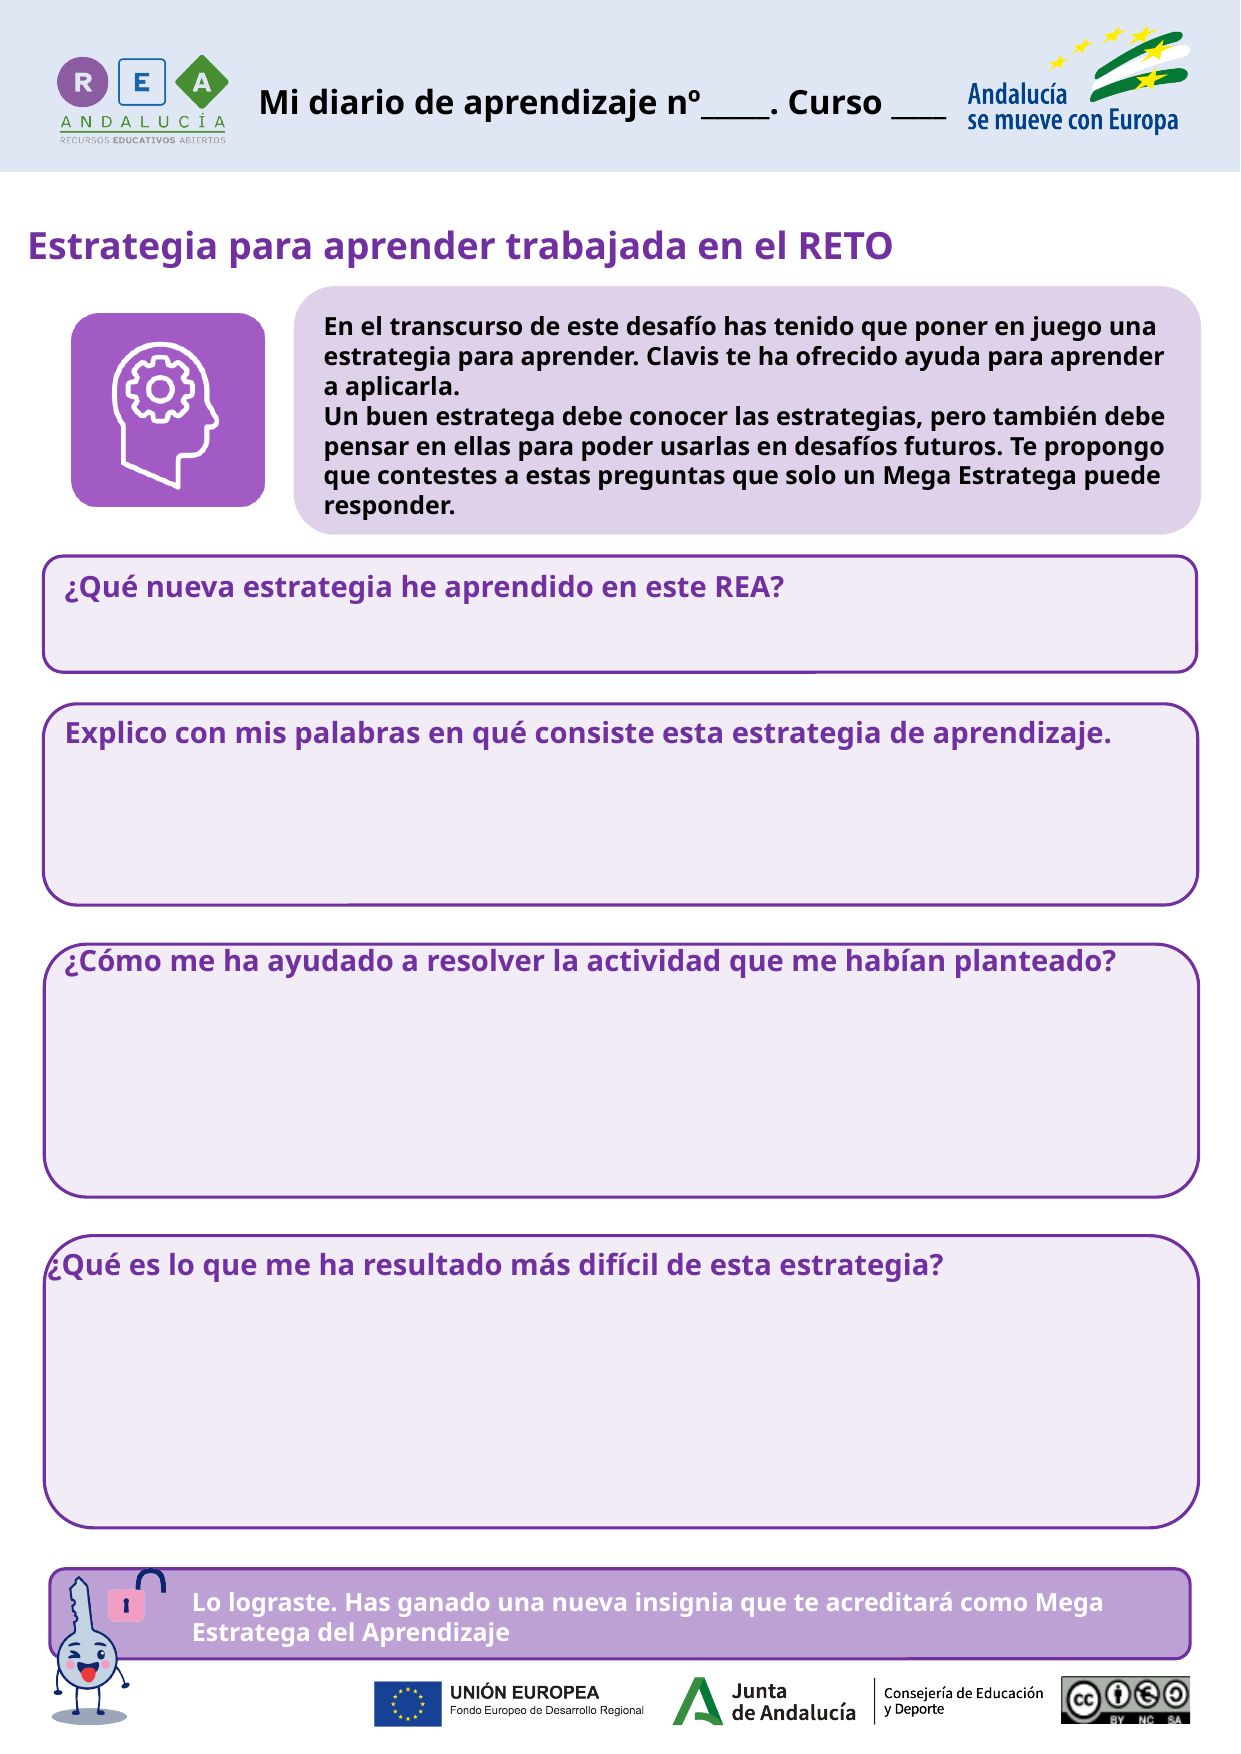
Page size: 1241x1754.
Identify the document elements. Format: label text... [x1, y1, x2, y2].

text_box En el transcurso de este desafío has tenido que poner en juego una estrategia para aprender. Clavis te ha ofrecido ayuda para aprender a aplicarla. Un buen estratega debe conocer las estrategias, pero también debe pensar en ellas para poder usarlas en desafíos futuros. Te propongo que contestes a estas preguntas que solo un Mega Estratega puede responder. [308, 302, 1185, 528]
text_box Estrategia para aprender trabajada en el RETO [12, 214, 910, 275]
text_box [312, 528, 1183, 535]
text_box [293, 286, 1202, 527]
picture [11, 1553, 193, 1735]
text_box [43, 703, 1198, 906]
text_box ¿Cómo me ha ayudado a resolver la actividad que me habían planteado? [49, 934, 1167, 965]
text_box Lo lograste. Has ganado una nueva insignia que te acreditará como Mega Estratega del Aprendizaje [193, 1579, 1185, 1636]
text_box ¿Qué es lo que me ha resultado más difícil de esta estrategia? [32, 1239, 72, 1289]
picture [71, 313, 265, 507]
text_box ¿Qué nueva estrategia he aprendido en este REA? [49, 561, 806, 612]
text_box [44, 944, 1199, 1198]
text_box Mi diario de aprendizaje nº_____. Curso ____ [243, 73, 961, 129]
picture [43, 50, 242, 148]
text_box [193, 1568, 1191, 1659]
text_box [43, 556, 1197, 673]
text_box [0, 0, 1241, 172]
text_box Explico con mis palabras en qué consiste esta estrategia de aprendizaje. [49, 706, 1156, 757]
picture [353, 1652, 1191, 1740]
picture [961, 23, 1197, 141]
text_box [44, 1235, 1199, 1528]
